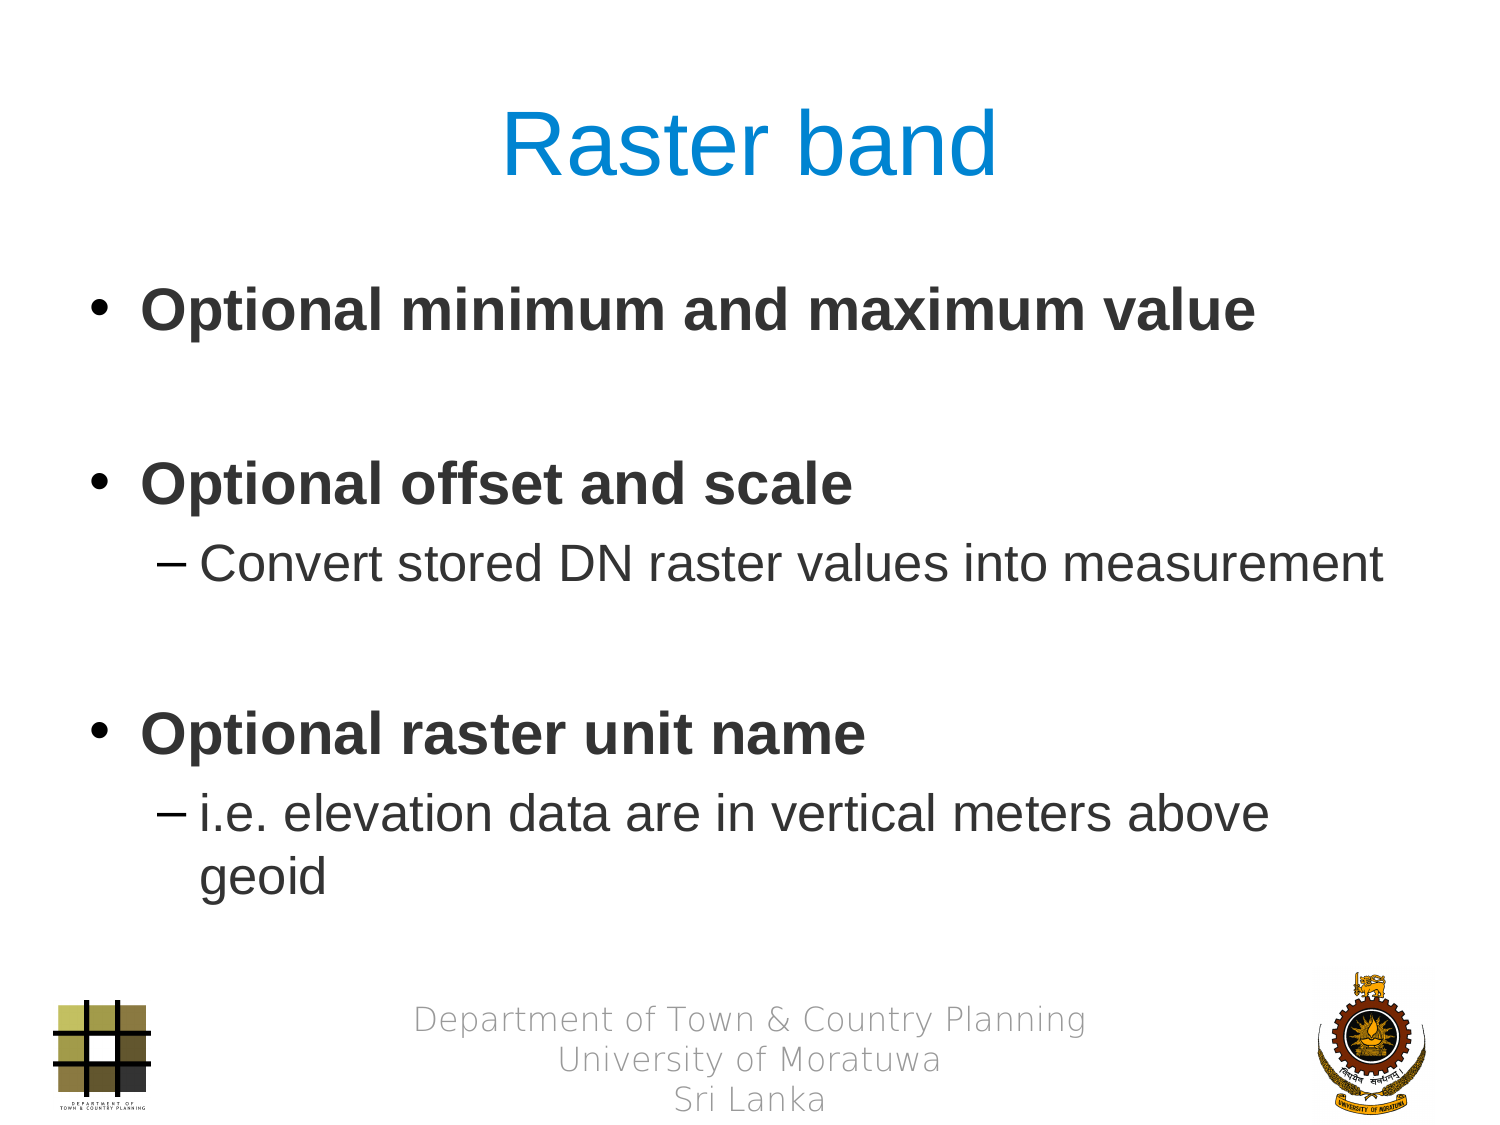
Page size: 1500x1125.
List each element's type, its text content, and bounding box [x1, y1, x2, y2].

title Raster band [75, 45, 1426, 233]
picture [1312, 966, 1435, 1125]
list Optional minimum and maximum value Optional offset and scale Convert stored DN raster values into measurement Optional raster unit name i.e. elevation data are in vertical meters above geoid [75, 262, 1426, 916]
picture [53, 1000, 151, 1110]
